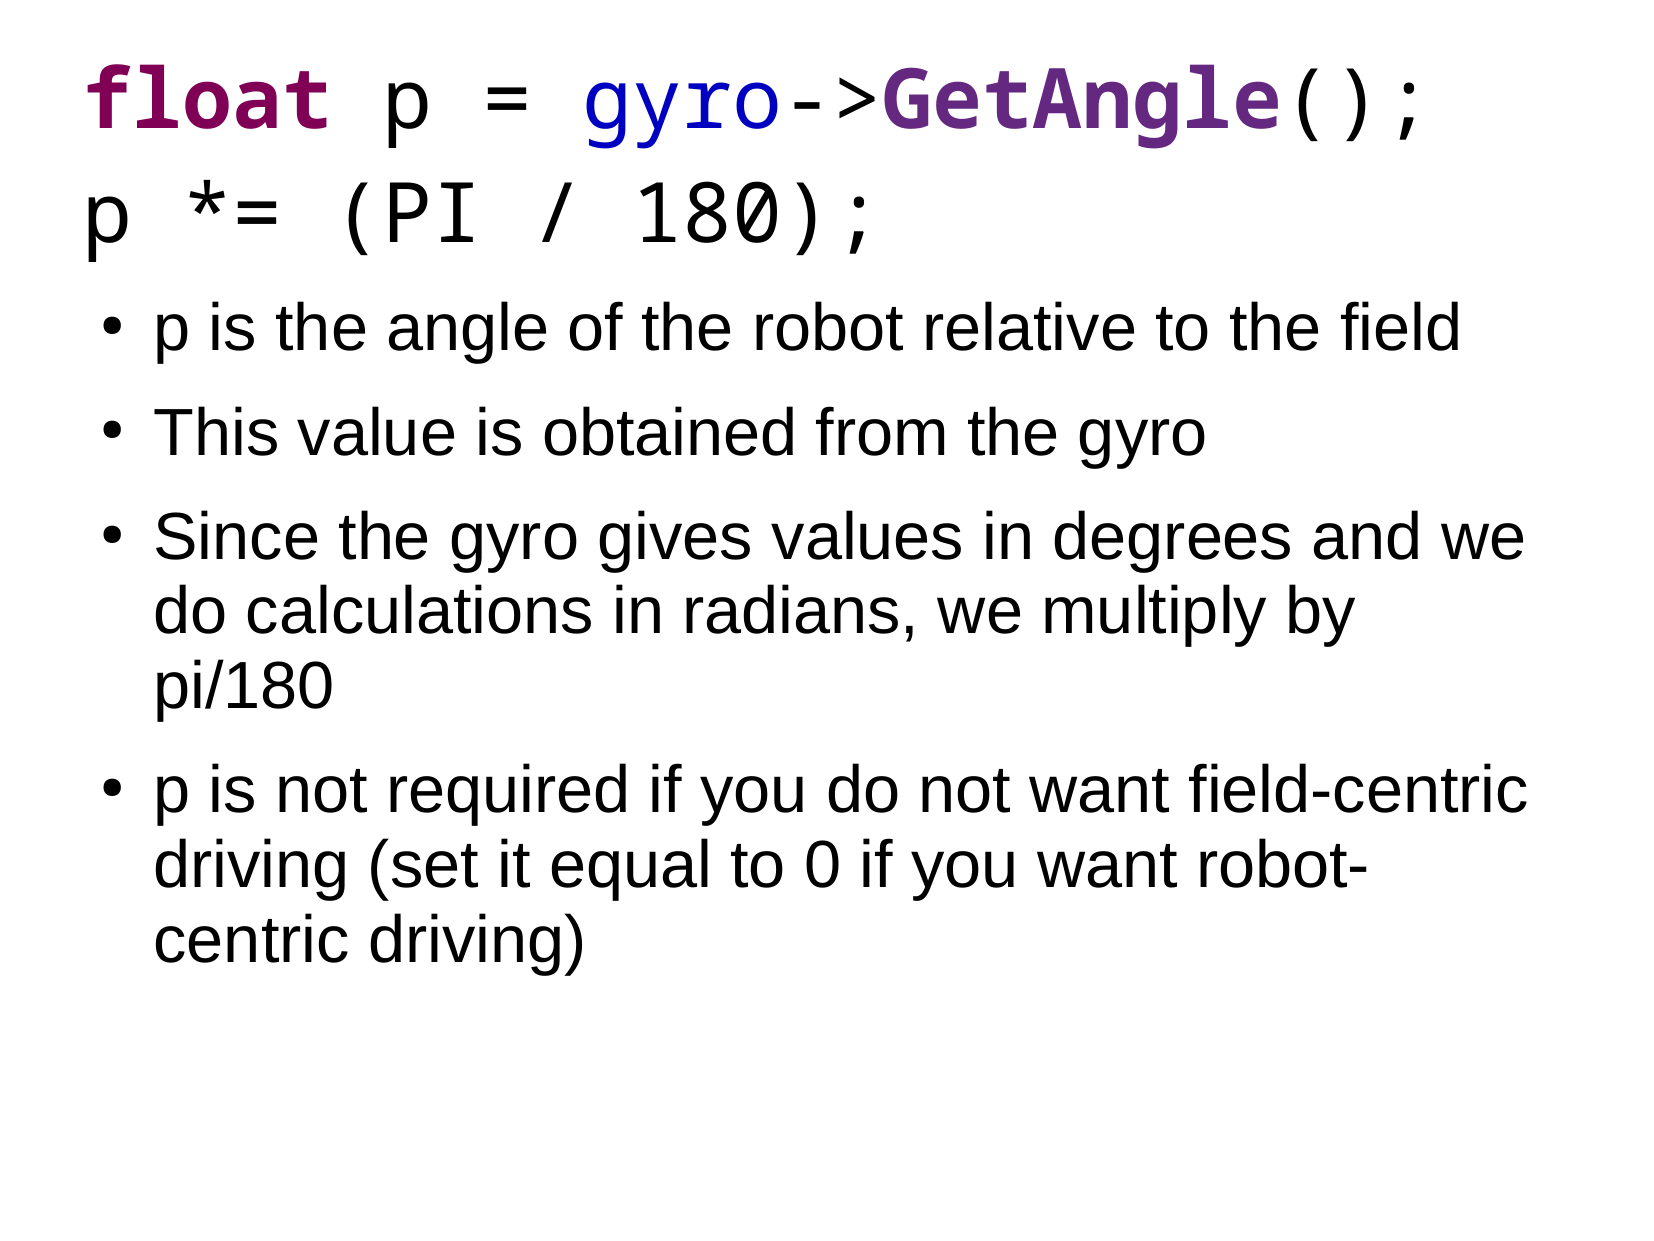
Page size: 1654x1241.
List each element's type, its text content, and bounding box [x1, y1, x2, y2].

title float p = gyro->GetAngle(); p *= (PI / 180); [82, 49, 1571, 257]
list p is the angle of the robot relative to the field This value is obtained from the gyro Since the gyro gives values in degrees and we do calculations in radians, we multiply by pi/180 p is not required if you do not want field-centric driving (set it equal to 0 if you want robot-centric driving) [82, 290, 1538, 1010]
